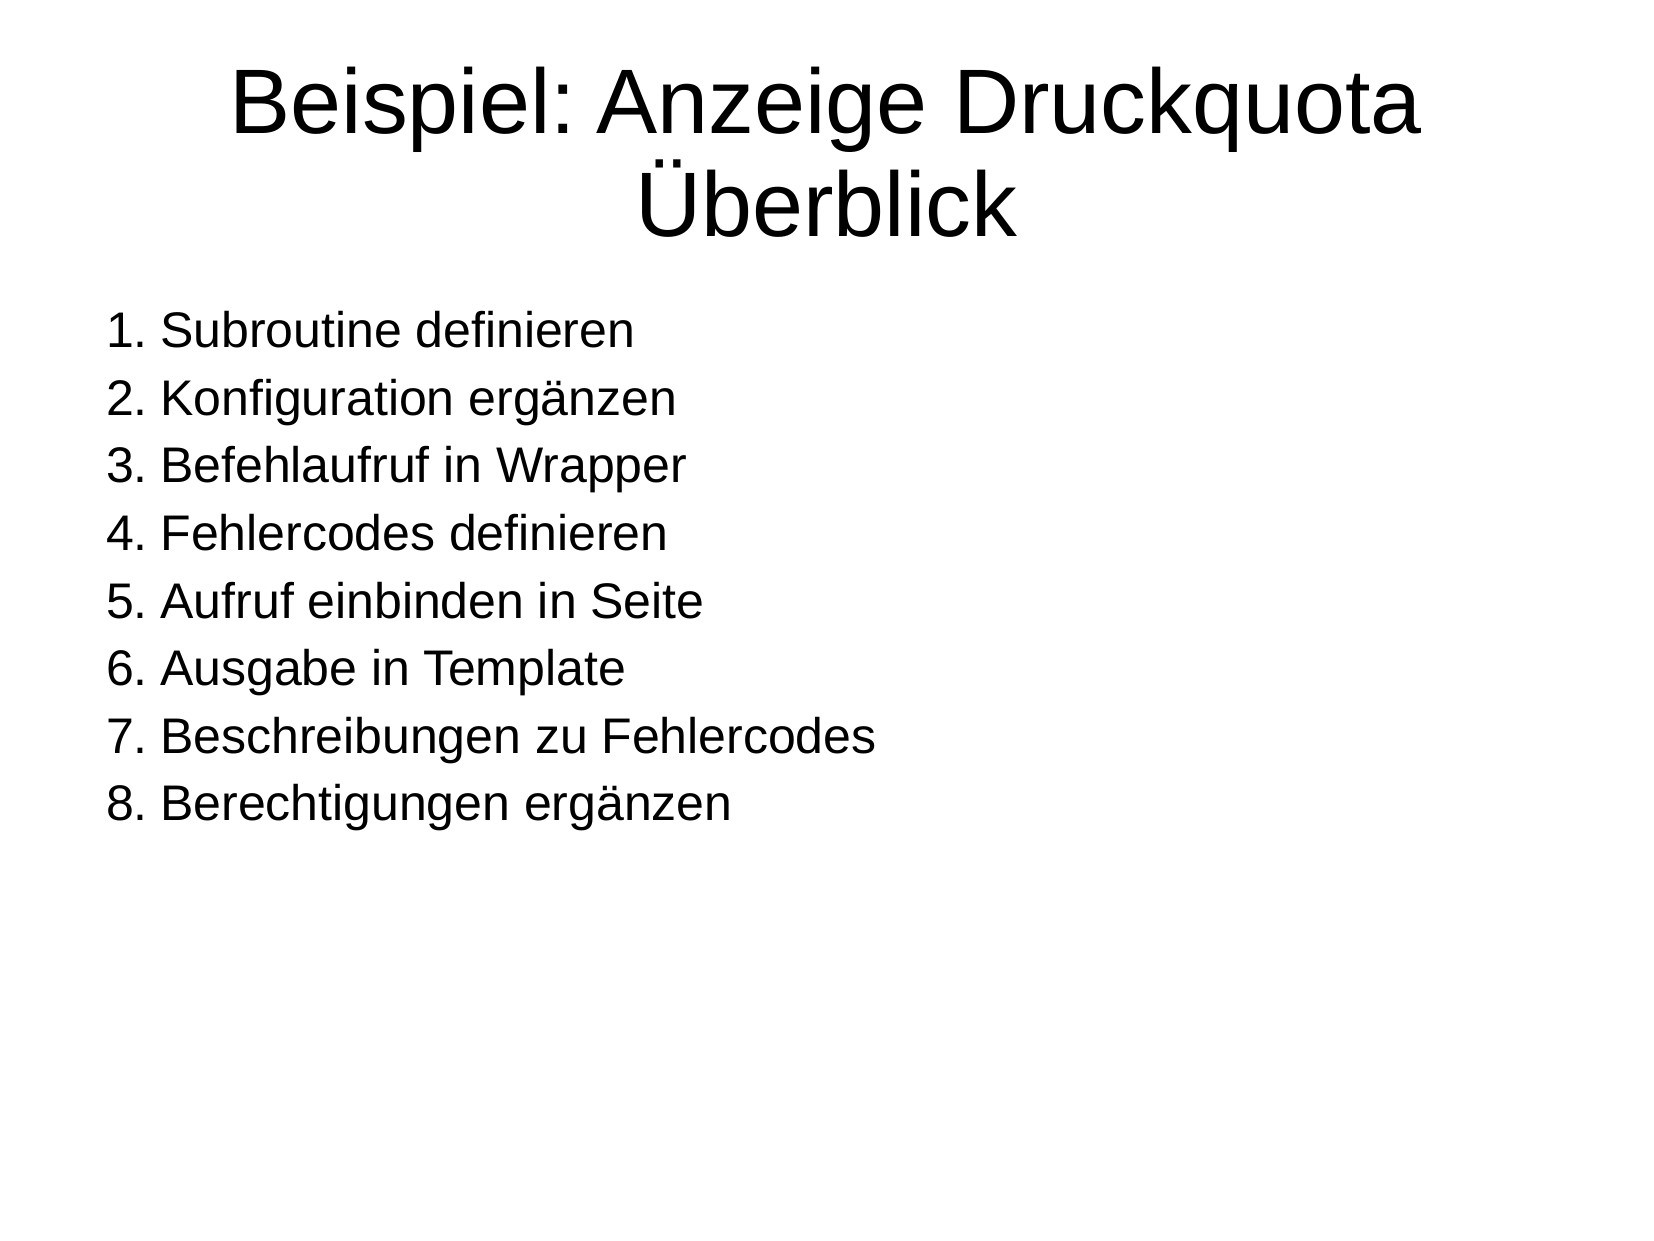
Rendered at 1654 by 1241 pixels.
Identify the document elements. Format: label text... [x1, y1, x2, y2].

text_box Subroutine definieren Konfiguration ergänzen Befehlaufruf in Wrapper Fehlercodes definieren Aufruf einbinden in Seite Ausgabe in Template Beschreibungen zu Fehlercodes Berechtigungen ergänzen [88, 295, 1565, 945]
title Beispiel: Anzeige Druckquota Überblick [82, 49, 1571, 257]
